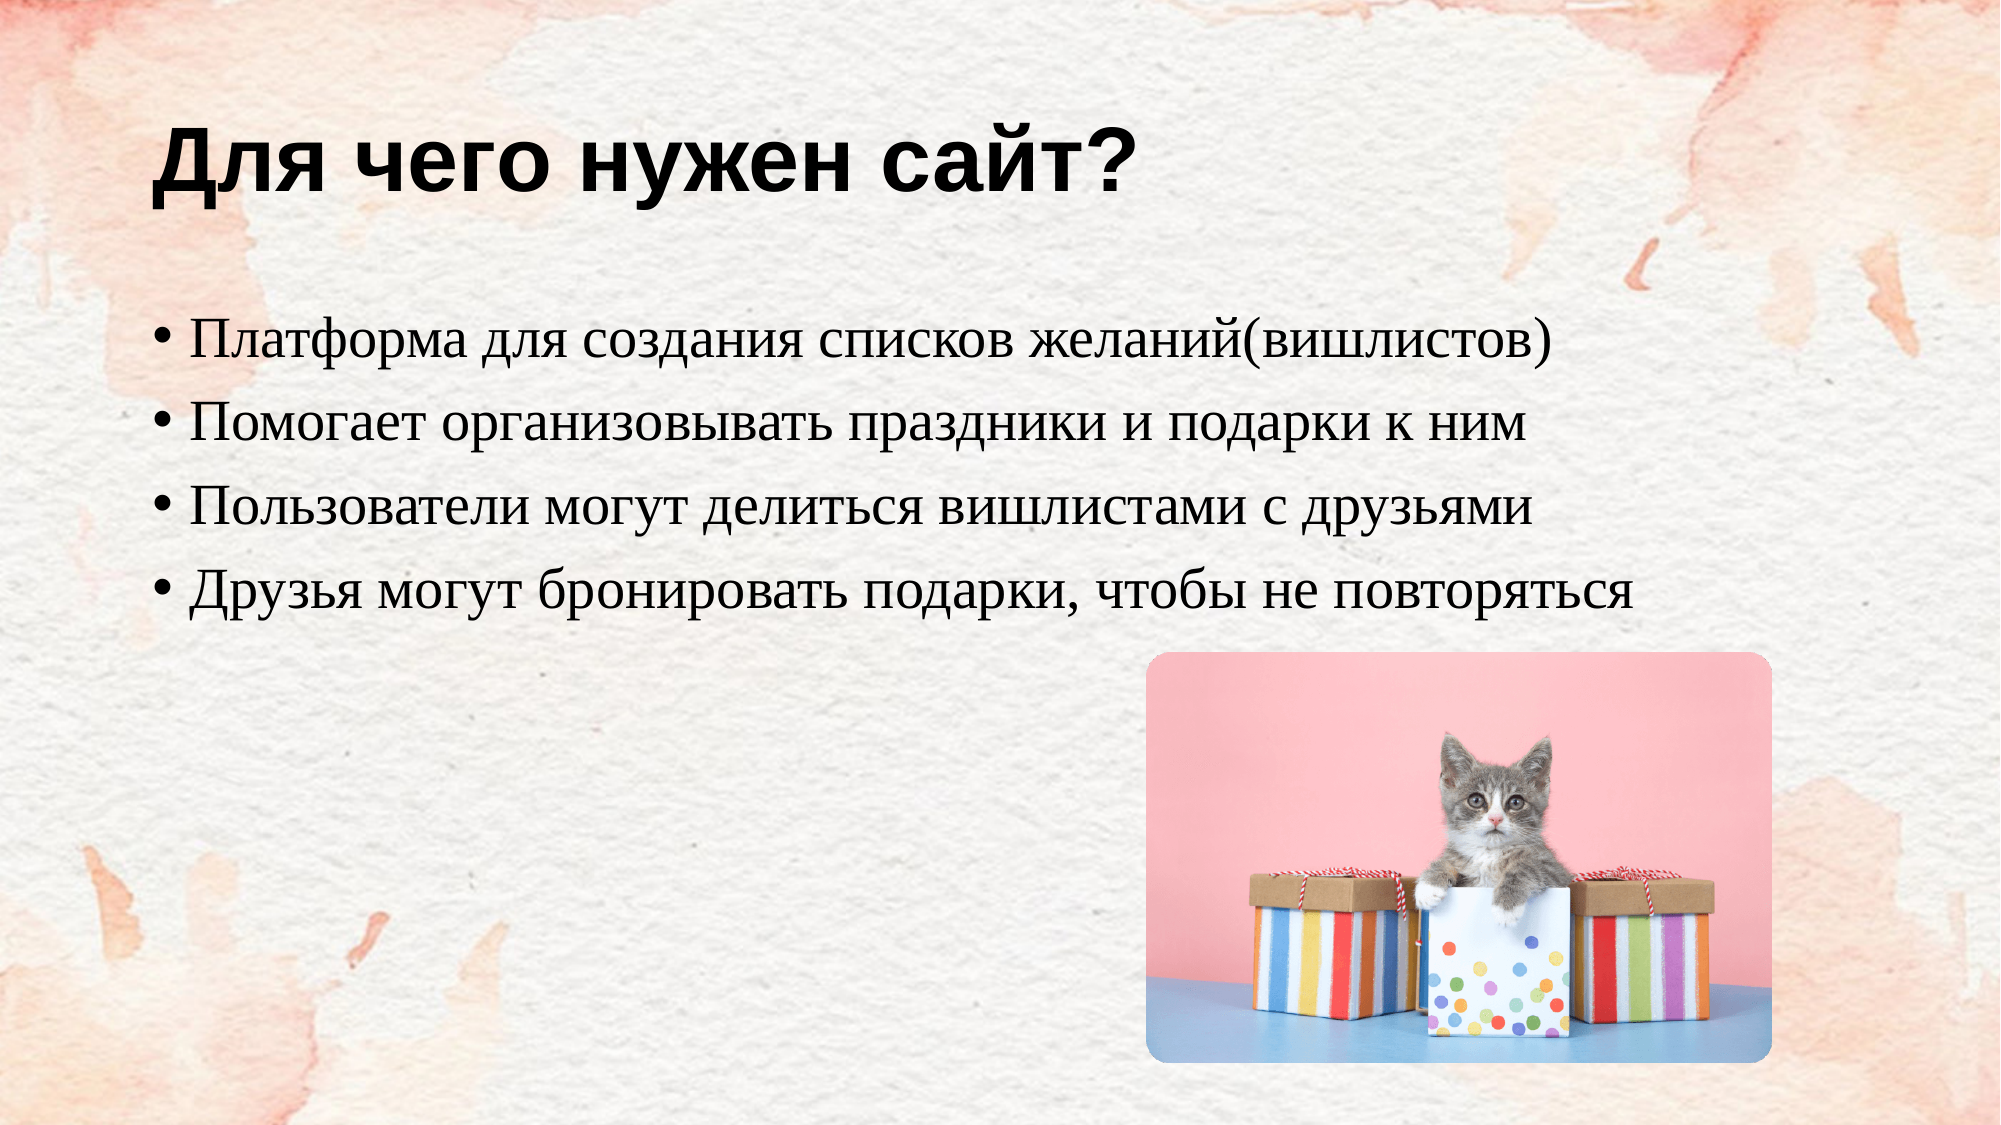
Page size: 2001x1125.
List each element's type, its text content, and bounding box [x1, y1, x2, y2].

list Платформа для создания списков желаний(вишлистов) Помогает организовывать праздники и подарки к ним Пользователи могут делиться вишлистами с друзьями Друзья могут бронировать подарки, чтобы не повторяться [137, 299, 1721, 906]
title Для чего нужен сайт? [137, 53, 1863, 271]
picture [0, 0, 2001, 1125]
